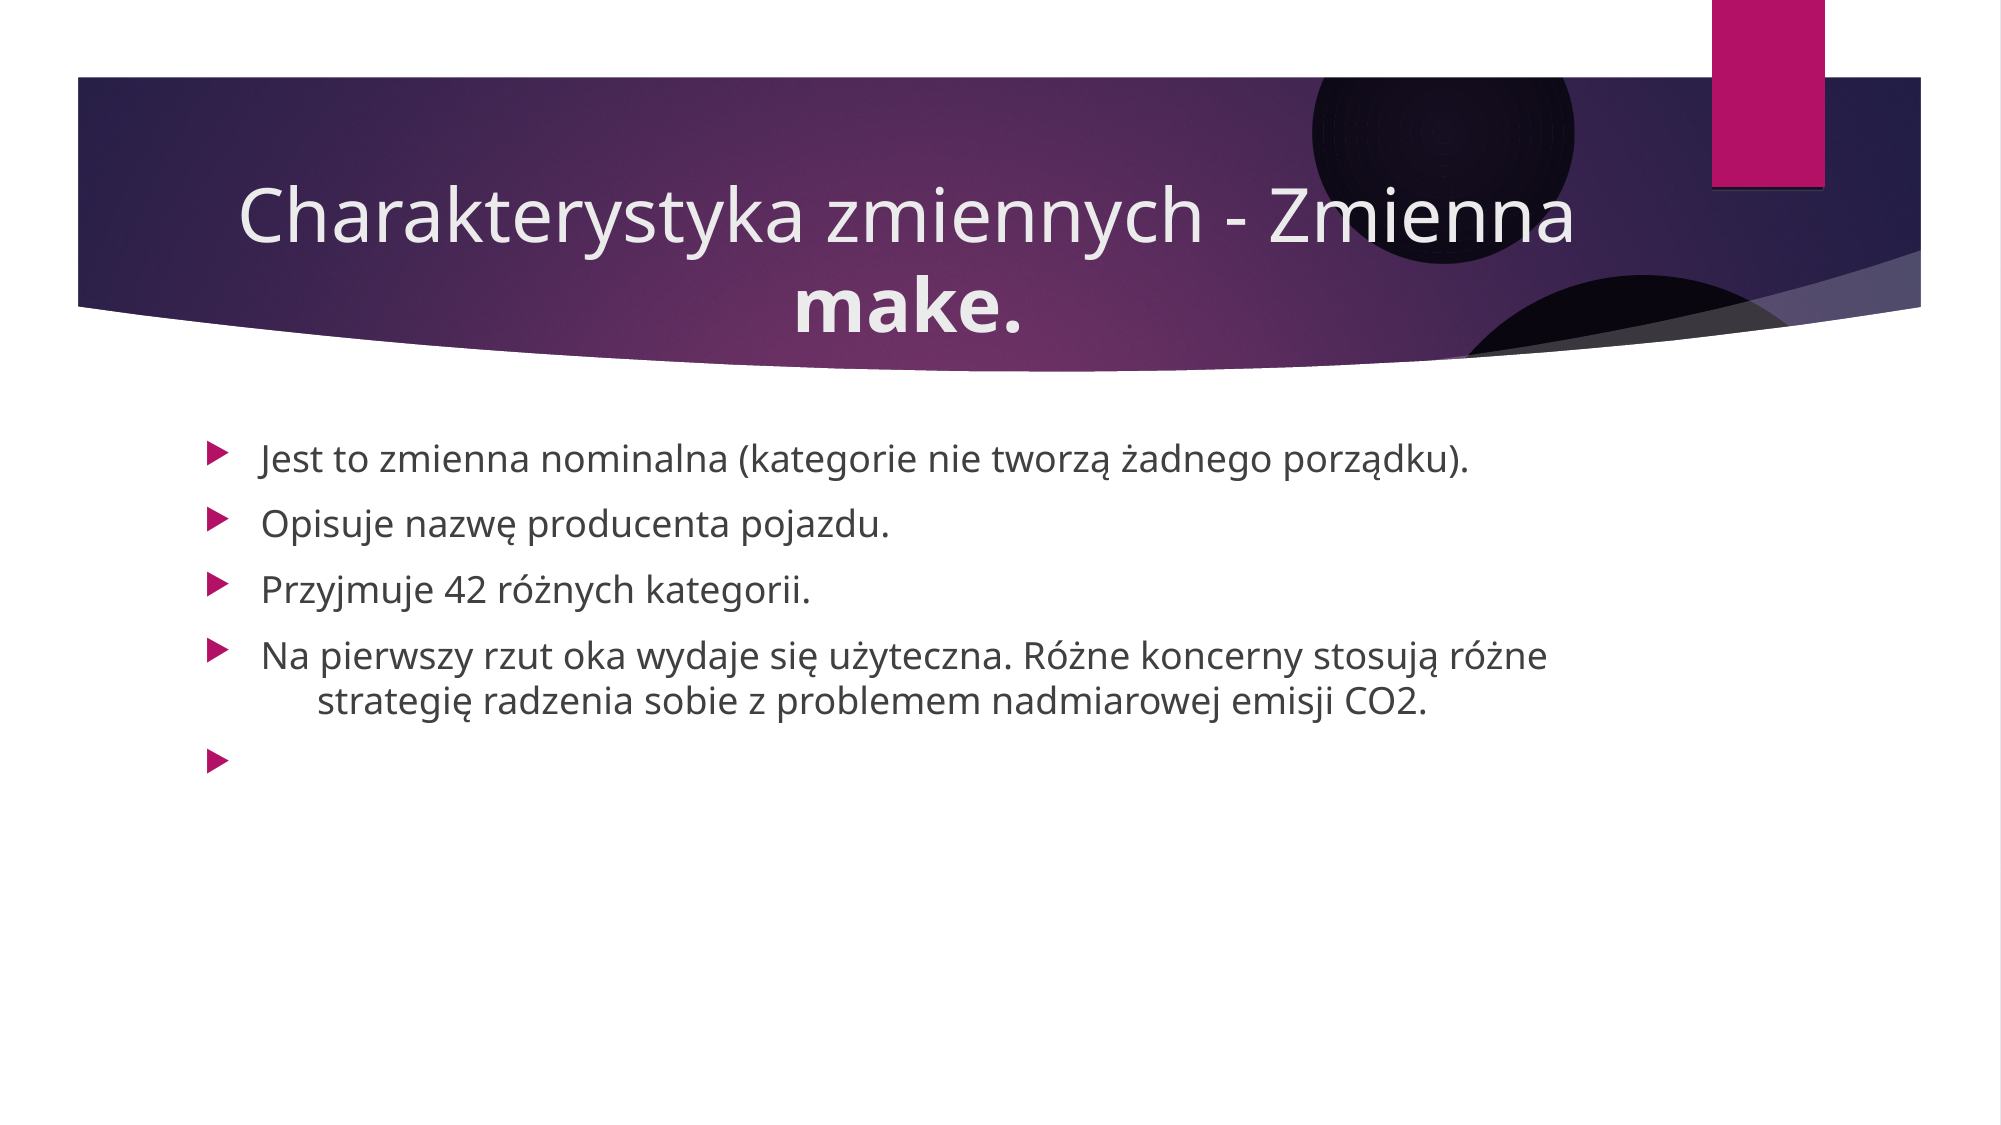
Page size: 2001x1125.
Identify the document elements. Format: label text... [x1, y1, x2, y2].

list Jest to zmienna nominalna (kategorie nie tworzą żadnego porządku). Opisuje nazwę producenta pojazdu. Przyjmuje 42 różnych kategorii. Na pierwszy rzut oka wydaje się użyteczna. Różne koncerny stosują różne strategię radzenia sobie z problemem nadmiarowej emisji CO2. [189, 427, 1638, 988]
title Charakterystyka zmiennych - Zmienna make. [189, 159, 1627, 276]
